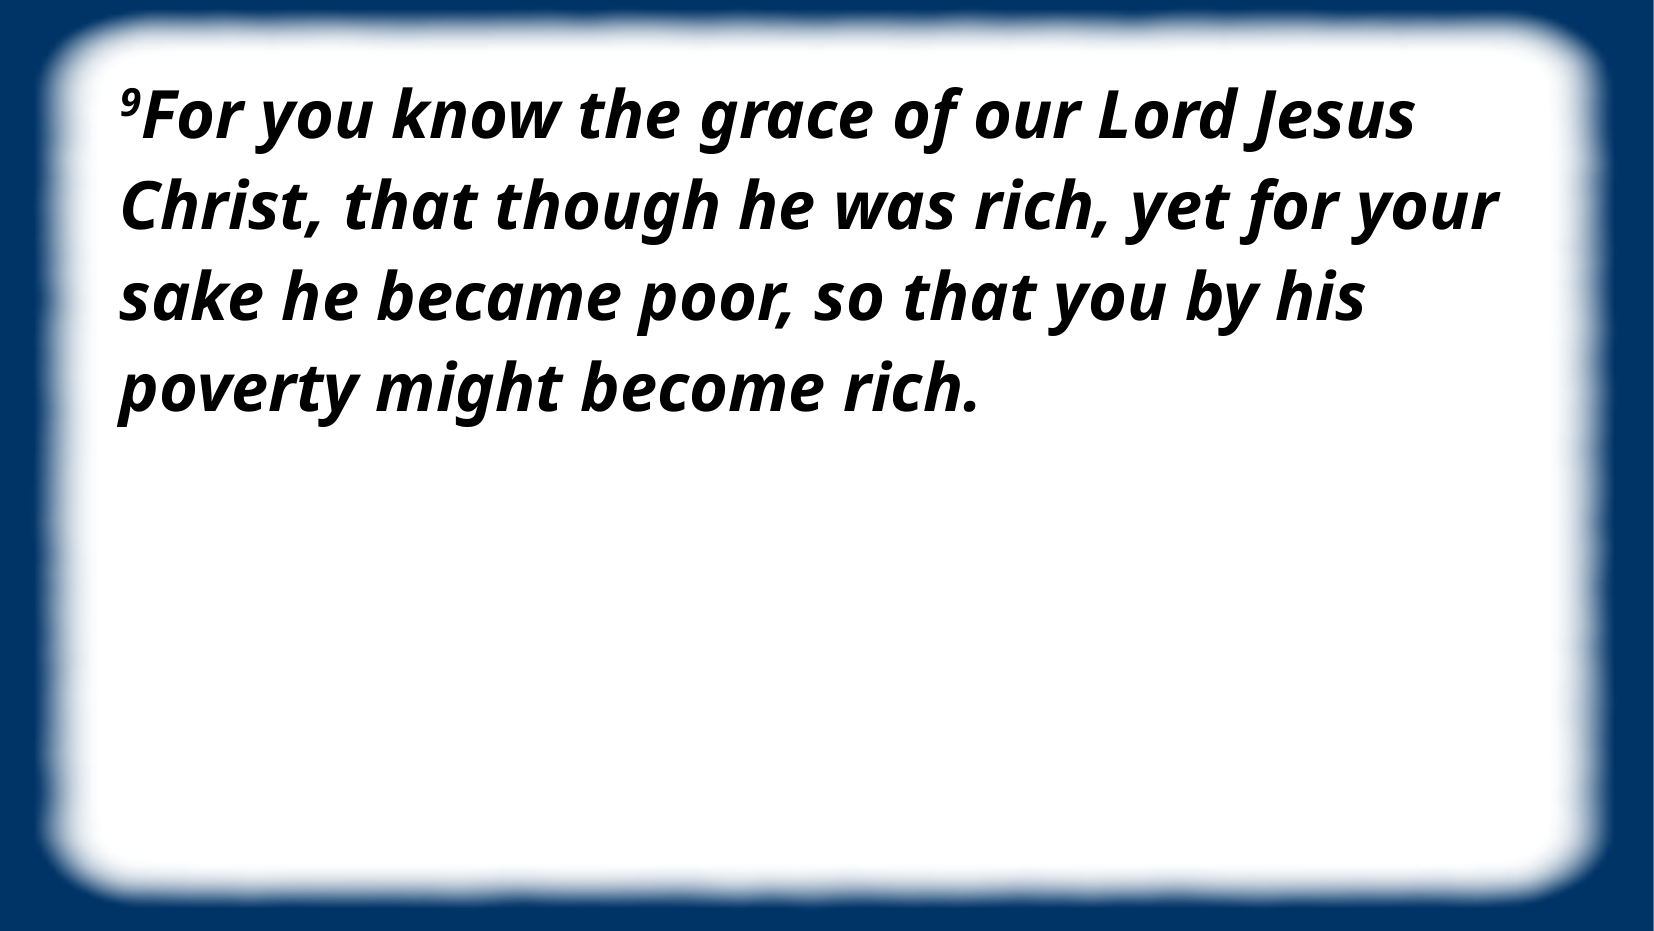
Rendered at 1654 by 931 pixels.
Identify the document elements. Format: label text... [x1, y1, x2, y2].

text_box 9For you know the grace of our Lord Jesus Christ, that though he was rich, yet for your sake he became poor, so that you by his poverty might become rich. [105, 60, 1546, 451]
picture [0, 0, 1654, 931]
